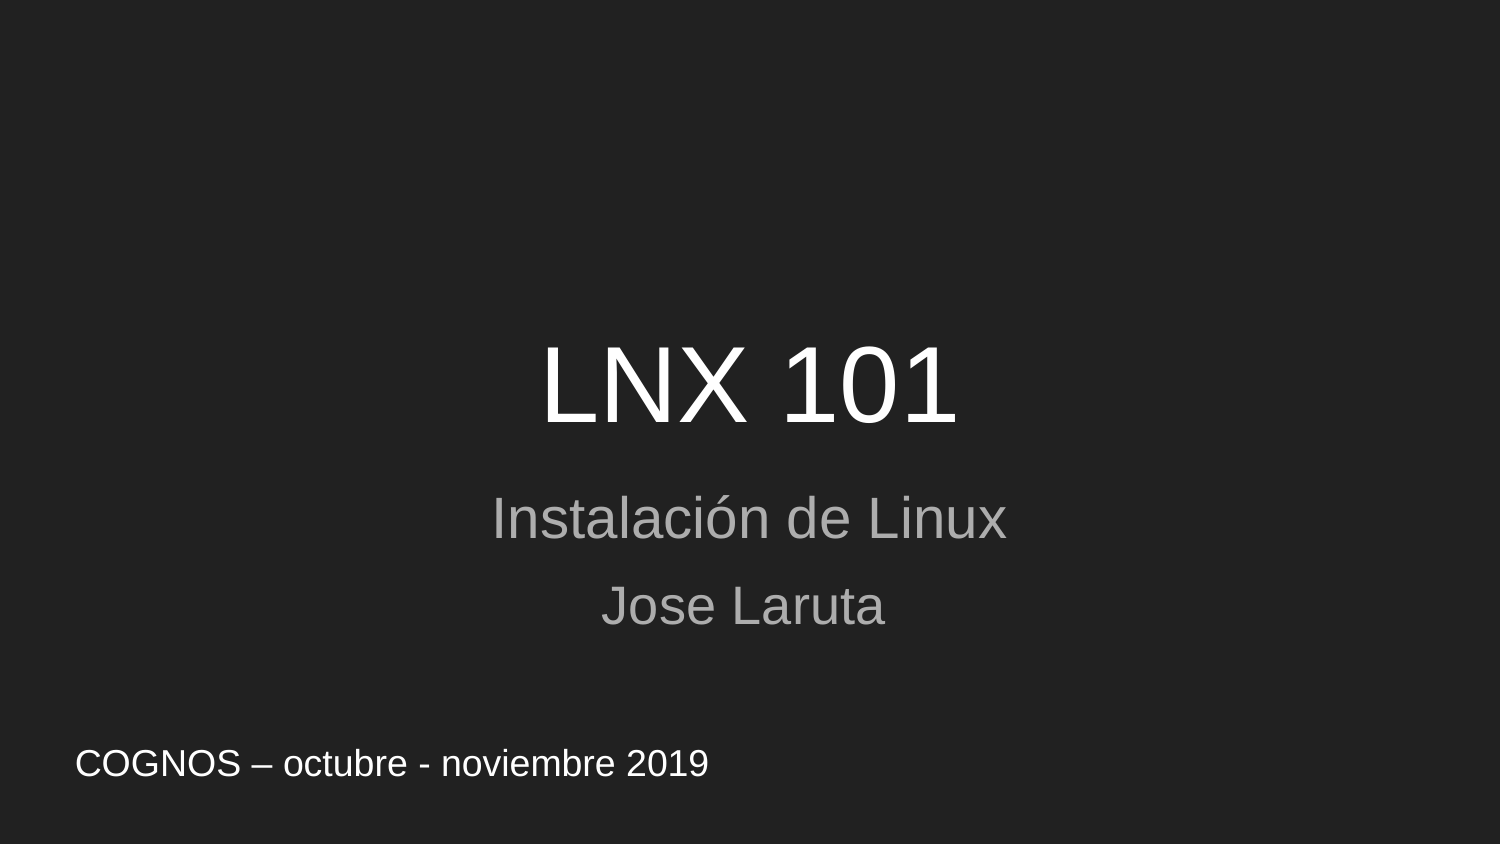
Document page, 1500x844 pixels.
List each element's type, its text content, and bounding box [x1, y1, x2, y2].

subtitle Instalación de Linux [51, 464, 1449, 595]
text_box COGNOS – octubre - noviembre 2019 [60, 735, 1441, 792]
title LNX 101 [51, 122, 1449, 459]
text_box Jose Laruta [45, 555, 1443, 685]
